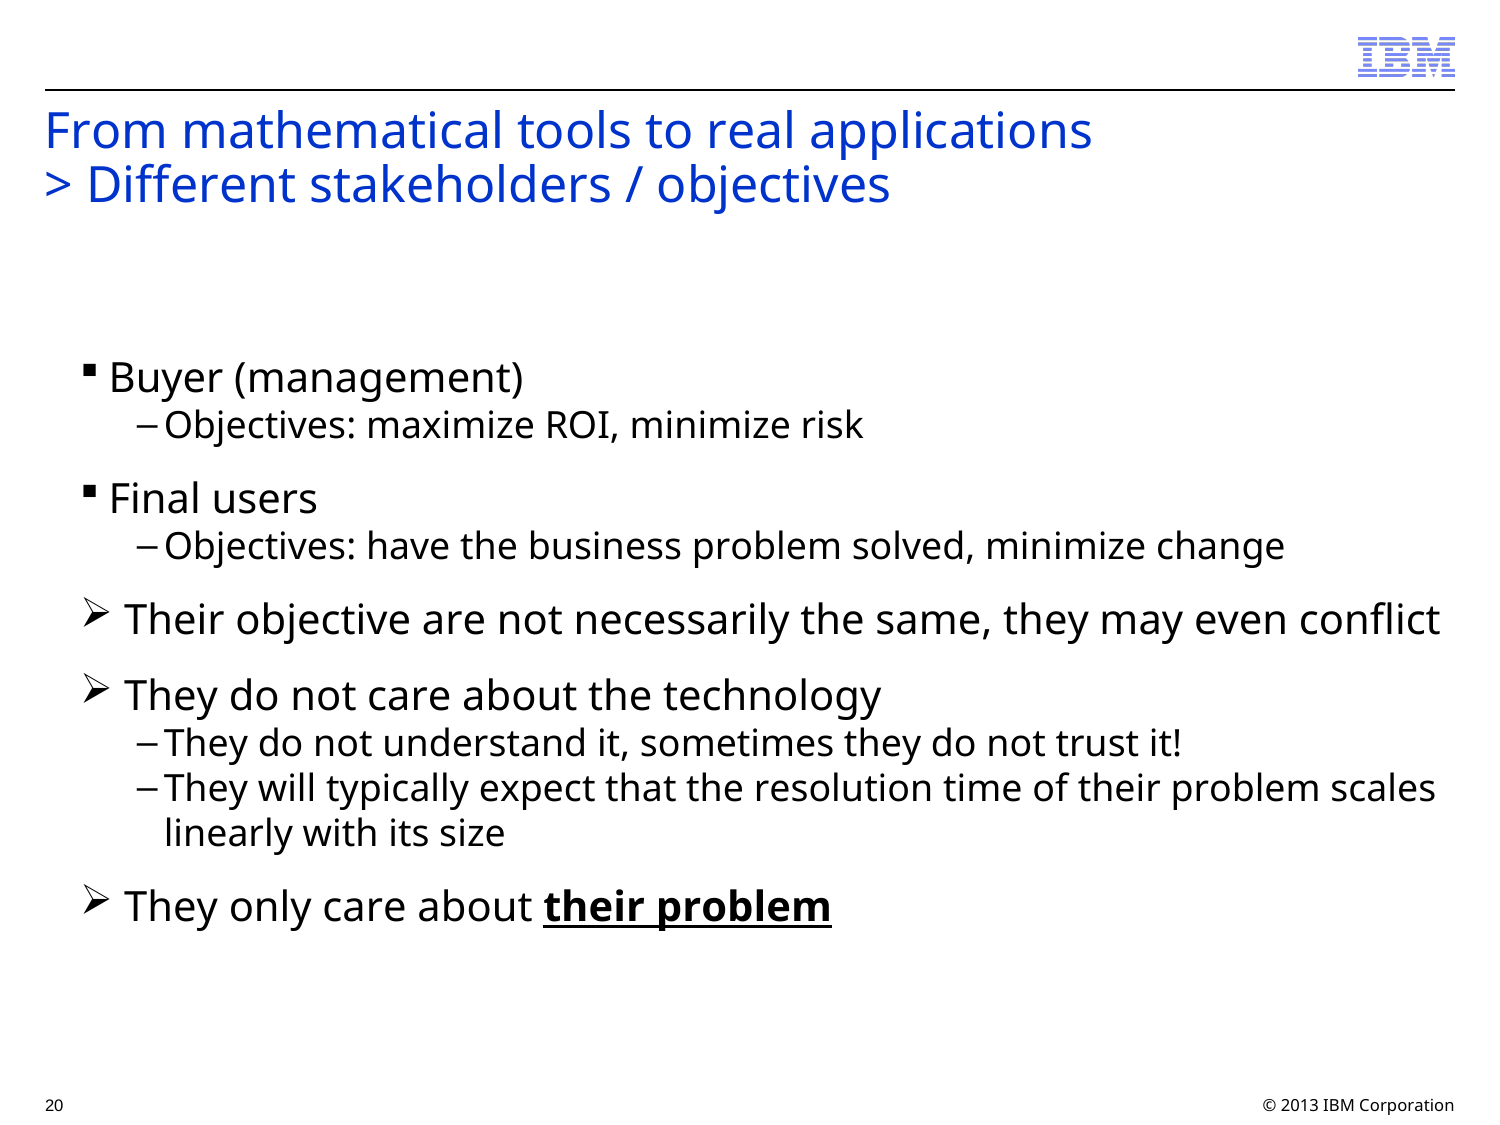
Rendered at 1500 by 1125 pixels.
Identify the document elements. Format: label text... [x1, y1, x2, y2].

title From mathematical tools to real applications > Different stakeholders / objectives [29, 97, 1455, 279]
text_box Buyer (management) Objectives: maximize ROI, minimize risk Final users Objectives: have the business problem solved, minimize change Their objective are not necessarily the same, they may even conflict They do not care about the technology They do not understand it, sometimes they do not trust it! They will typically expect that the resolution time of their problem scales linearly with its size They only care about their problem [65, 342, 1491, 1035]
list [29, 307, 1455, 1000]
picture [1358, 37, 1455, 77]
